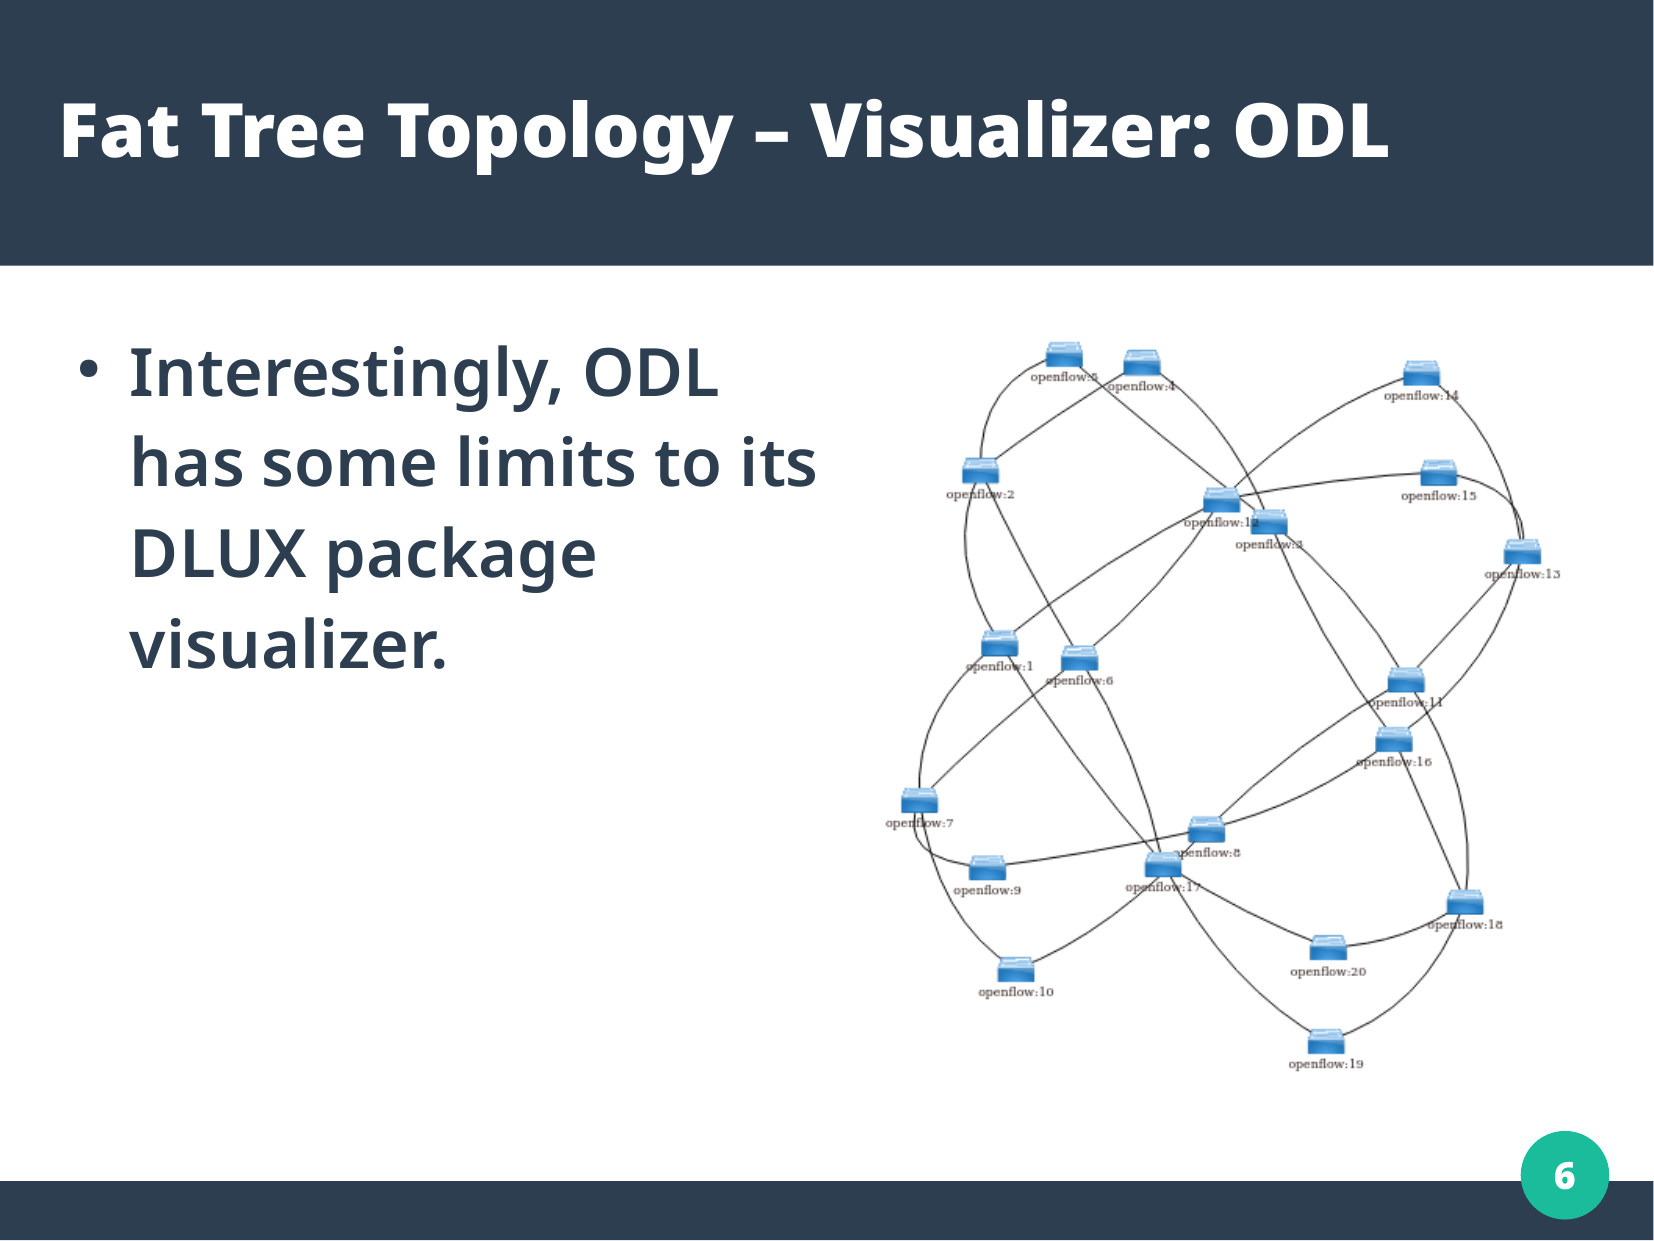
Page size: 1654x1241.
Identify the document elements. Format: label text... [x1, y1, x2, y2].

list Interestingly, ODL has some limits to its DLUX package visualizer. [59, 324, 841, 1152]
picture [836, 314, 1654, 1084]
title Fat Tree Topology – Visualizer: ODL [59, 49, 1595, 207]
